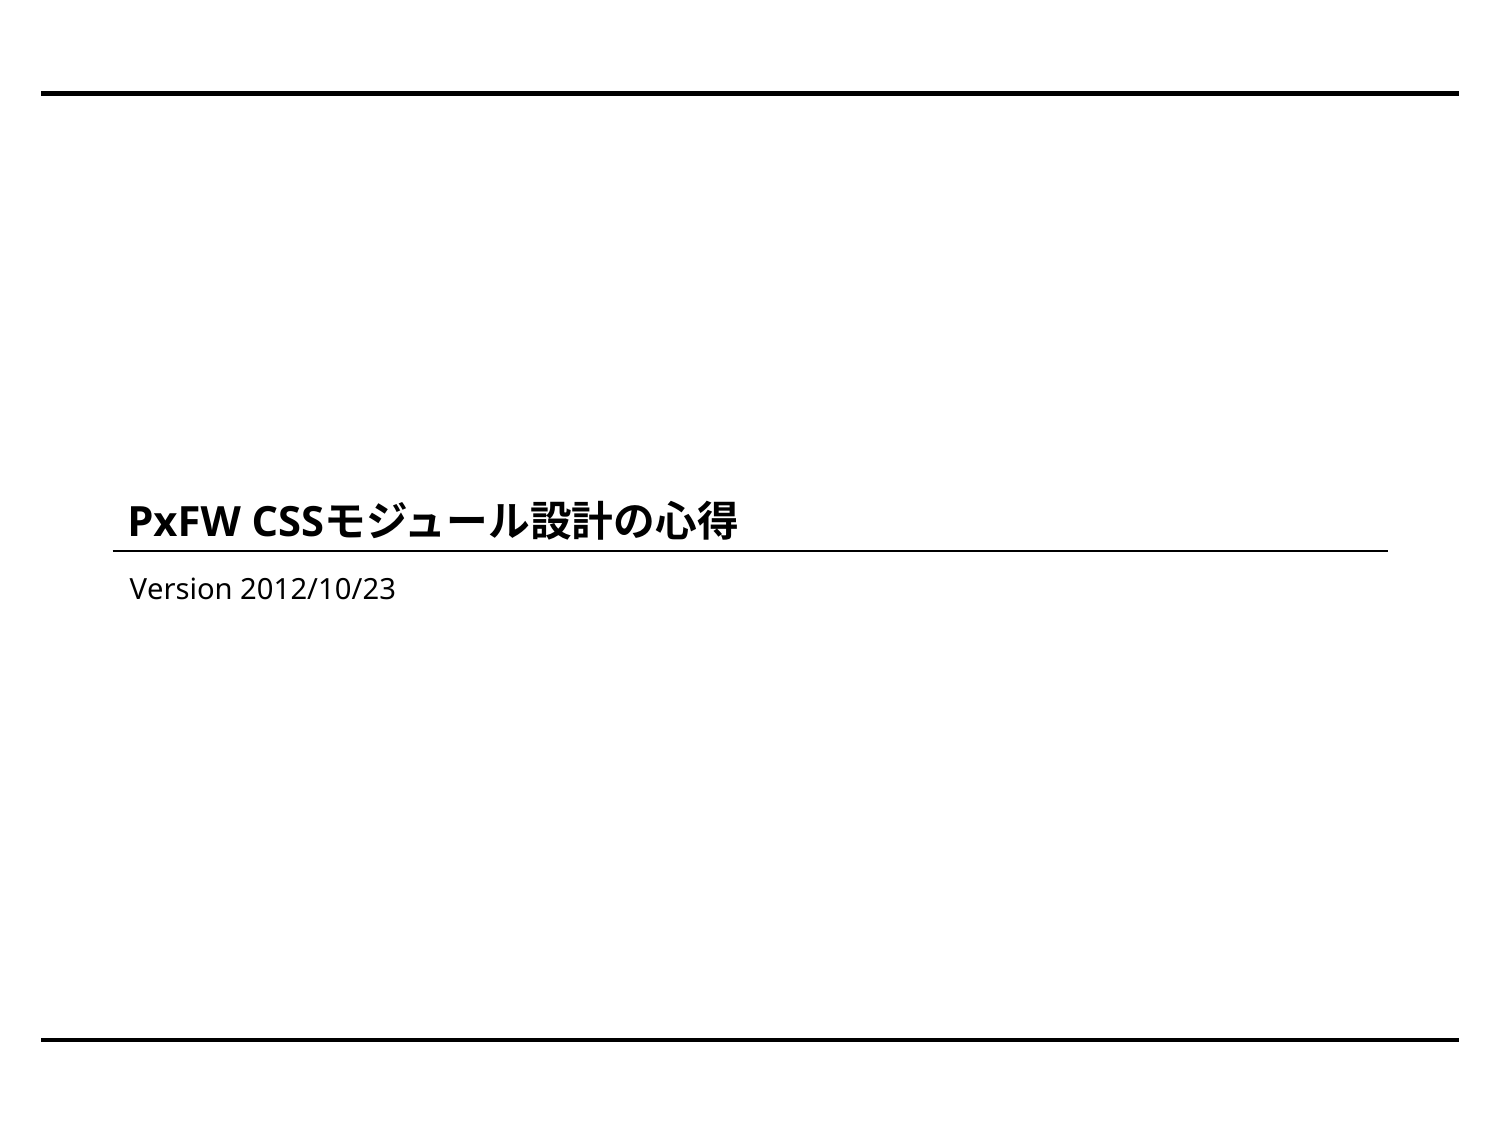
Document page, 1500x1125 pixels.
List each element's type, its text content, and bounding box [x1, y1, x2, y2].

text_box Version 2012/10/23 [114, 562, 412, 613]
title PxFW CSSモジュール設計の心得 [112, 479, 1388, 558]
